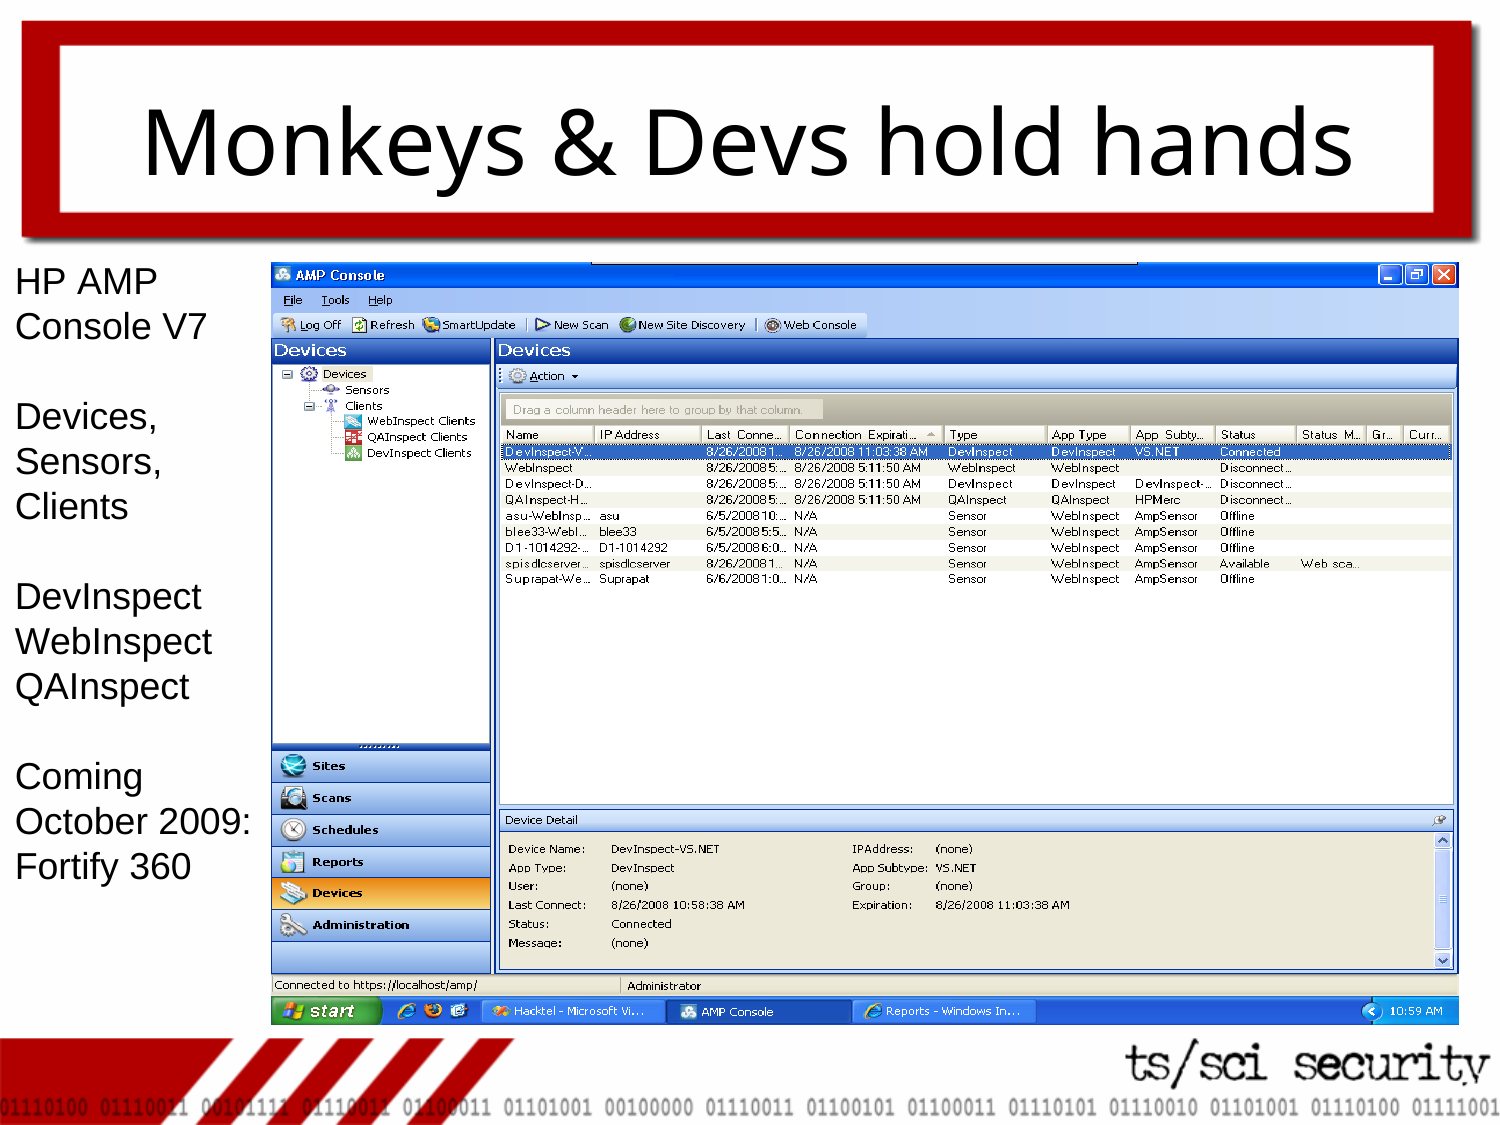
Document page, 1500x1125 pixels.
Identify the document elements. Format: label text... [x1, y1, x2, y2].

picture [0, 0, 1500, 1125]
text_box HP AMP Console V7 Devices, Sensors, Clients DevInspect WebInspect QAInspect Coming October 2009: Fortify 360 [0, 249, 276, 896]
title Monkeys & Devs hold hands [75, 21, 1423, 257]
